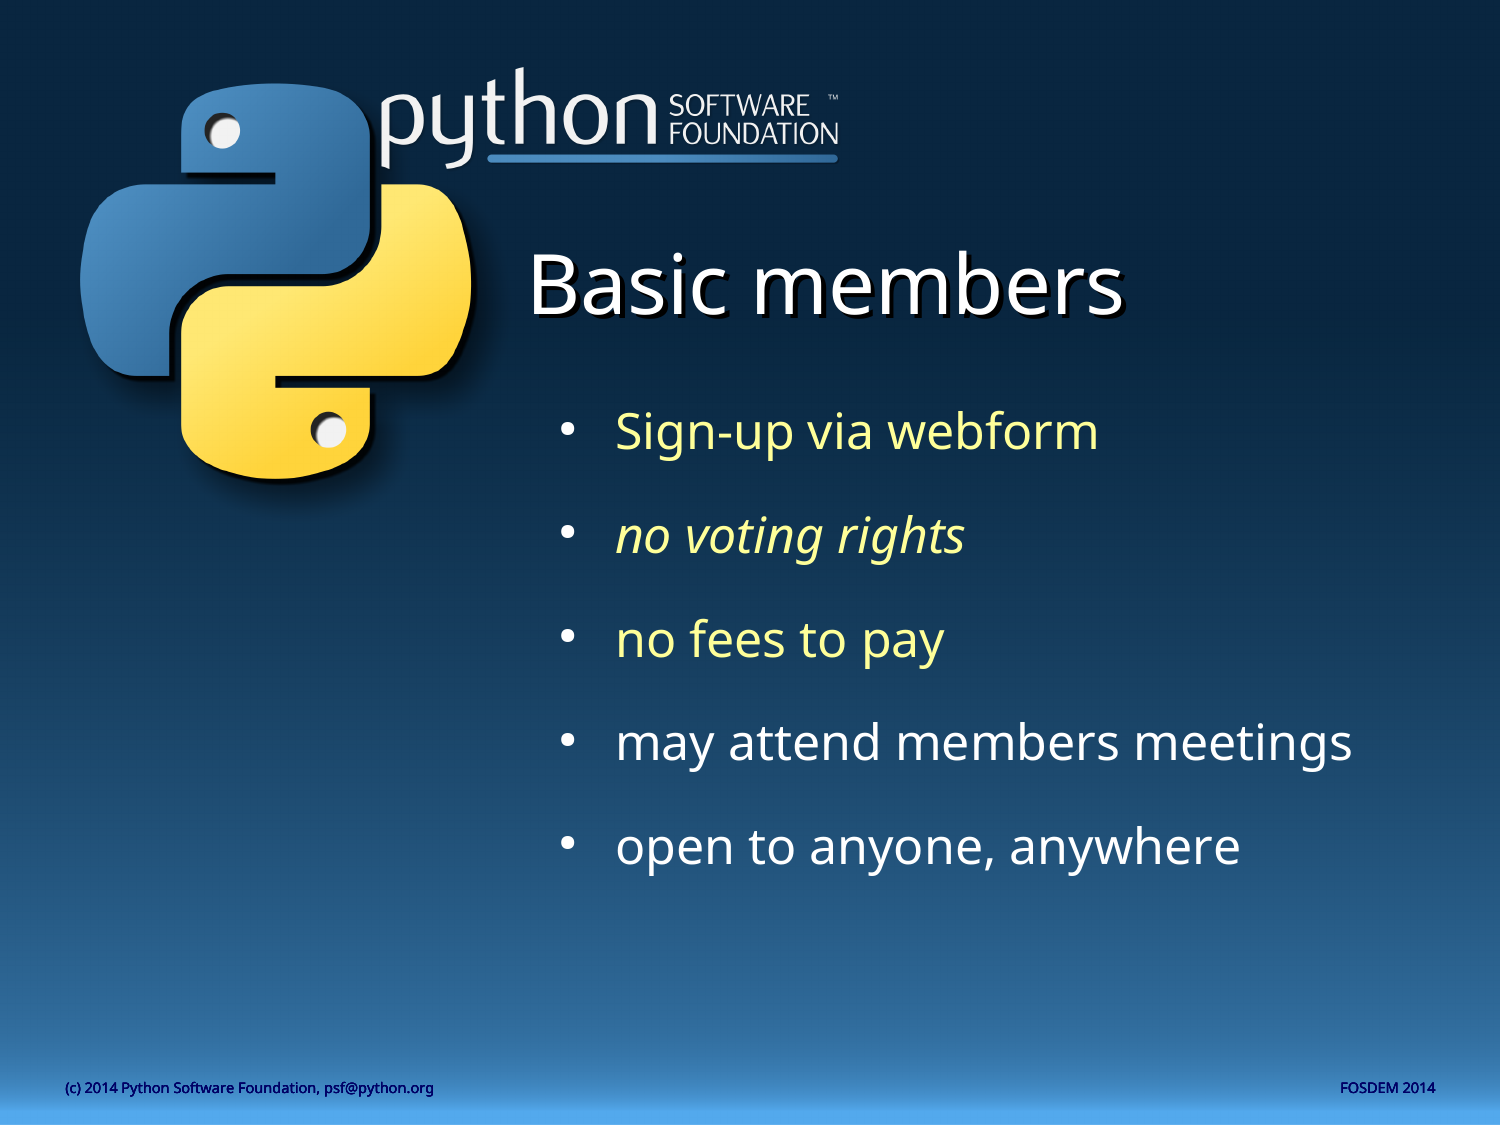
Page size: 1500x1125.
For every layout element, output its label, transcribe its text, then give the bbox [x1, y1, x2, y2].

text_box (c) 2014 Python Software Foundation, psf@python.org FOSDEM 2014 [65, 1078, 1436, 1099]
title Basic members [512, 185, 1388, 377]
picture [0, 0, 1500, 1125]
list Sign-up via webform no voting rights no fees to pay may attend members meetings open to anyone, anywhere [544, 392, 1388, 1006]
